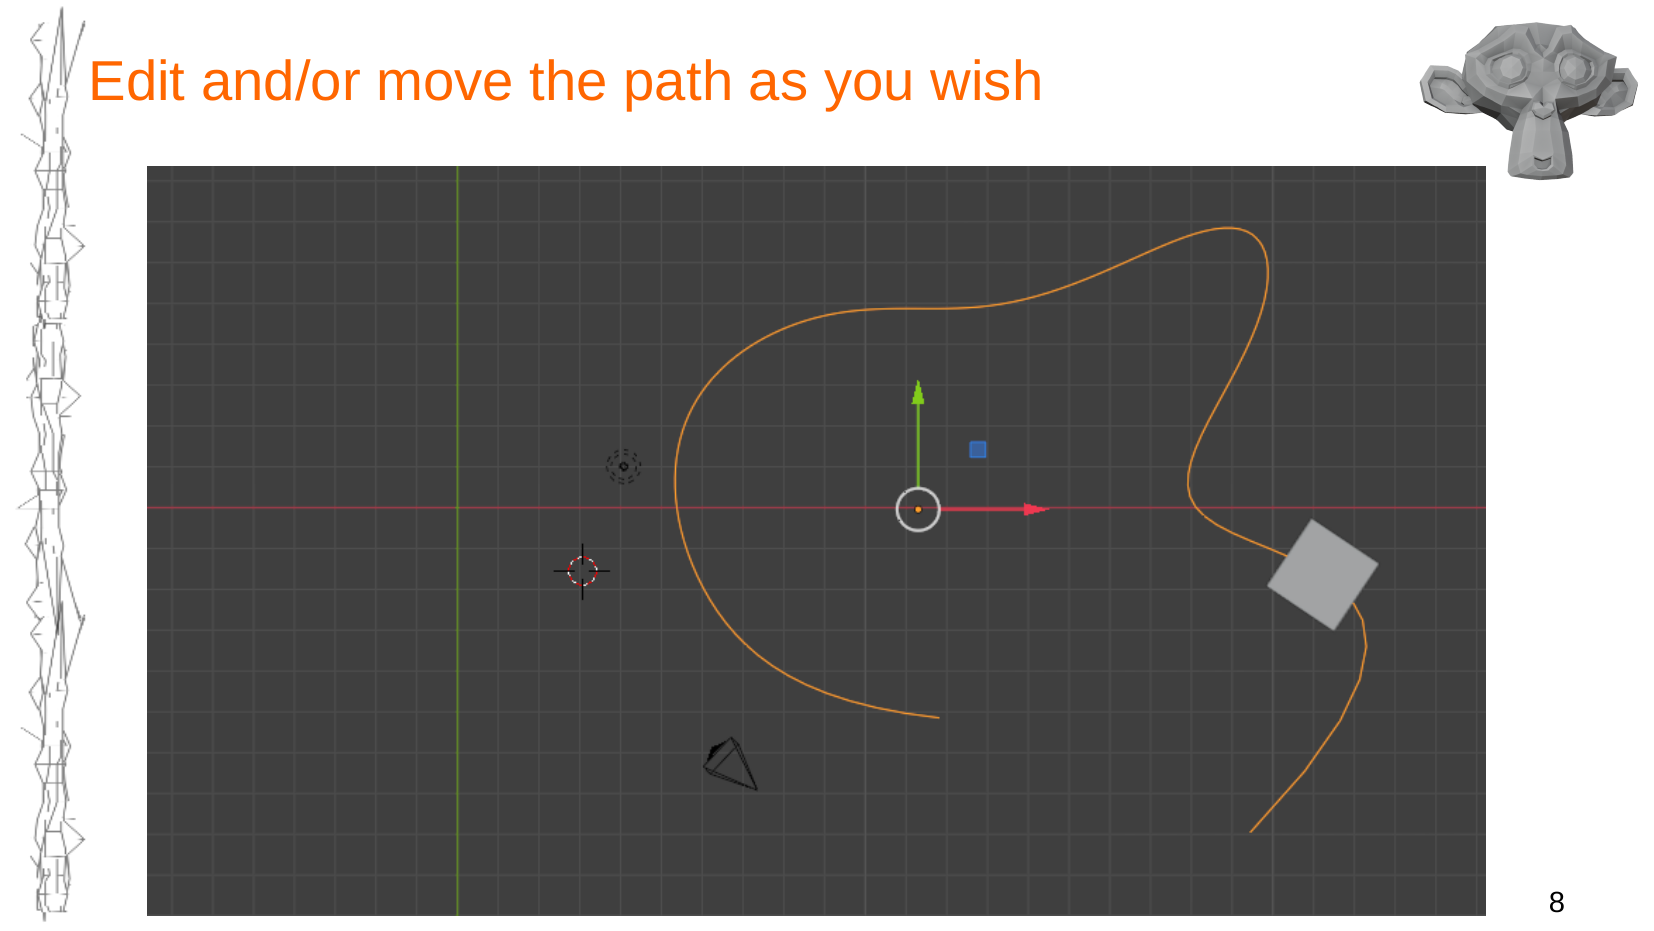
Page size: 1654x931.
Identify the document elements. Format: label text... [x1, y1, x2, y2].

picture [147, 11, 1645, 916]
title Edit and/or move the path as you wish [88, 29, 1447, 133]
